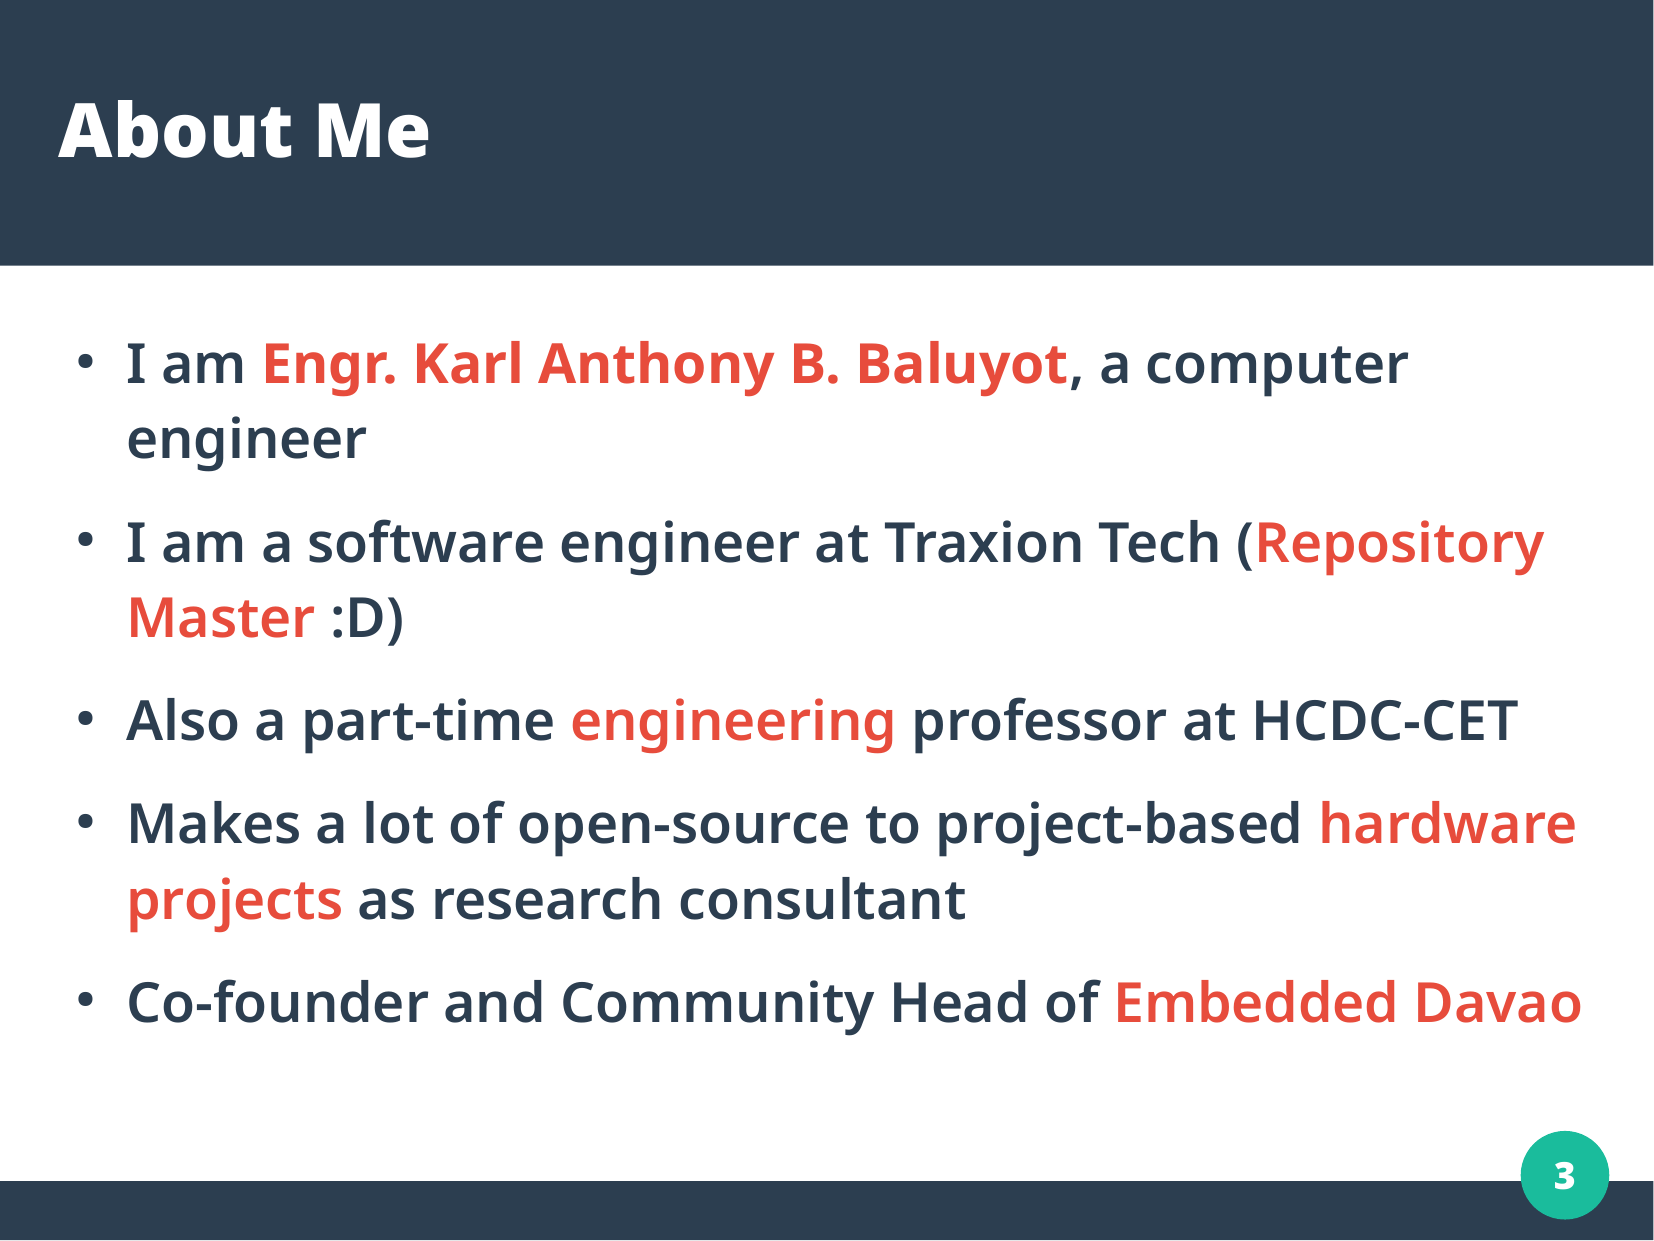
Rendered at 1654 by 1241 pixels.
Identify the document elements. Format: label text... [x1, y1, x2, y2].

title About Me [59, 49, 1595, 207]
list I am Engr. Karl Anthony B. Baluyot, a computer engineer I am a software engineer at Traxion Tech (Repository Master :D) Also a part-time engineering professor at HCDC-CET Makes a lot of open-source to project-based hardware projects as research consultant Co-founder and Community Head of Embedded Davao [59, 324, 1595, 1152]
